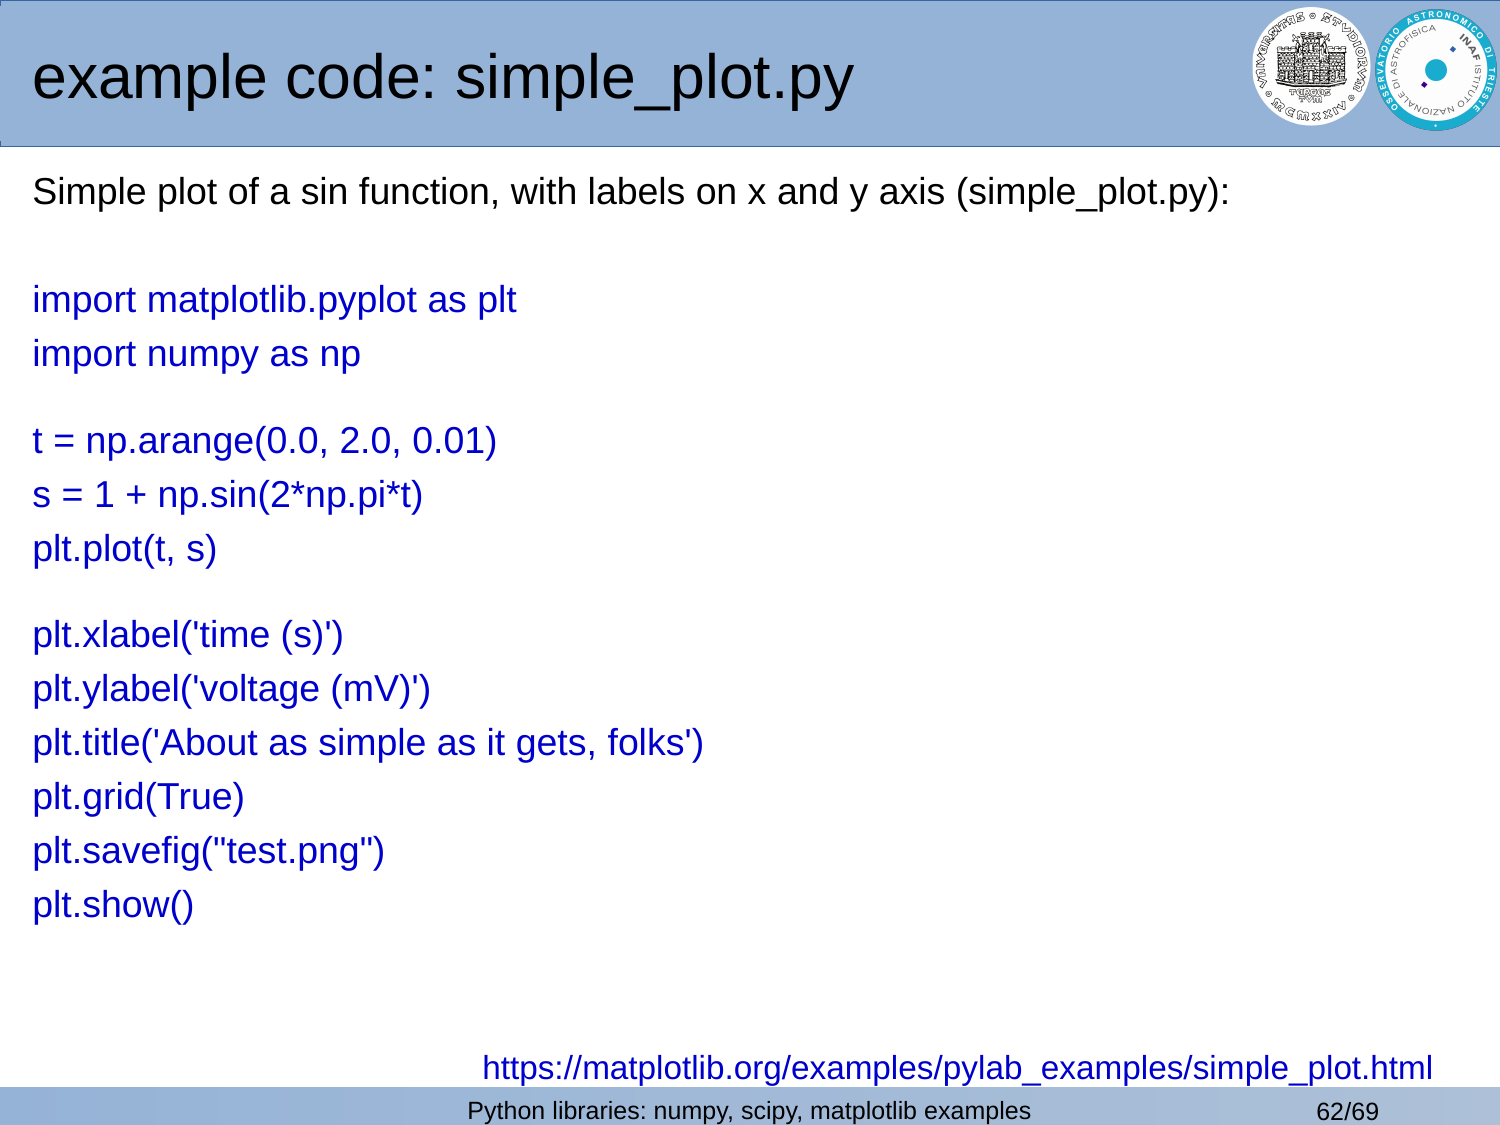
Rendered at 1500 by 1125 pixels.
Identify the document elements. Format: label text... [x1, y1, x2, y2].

picture [1253, 0, 1500, 156]
list Simple plot of a sin function, with labels on x and y axis (simple_plot.py): import matplotlib.pyplot as plt import numpy as np t = np.arange(0.0, 2.0, 0.01) s = 1 + np.sin(2*np.pi*t) plt.plot(t, s) plt.xlabel('time (s)') plt.ylabel('voltage (mV)') plt.title('About as simple as it gets, folks') plt.grid(True) plt.savefig("test.png") plt.show() https://matplotlib.org/examples/pylab_examples/simple_plot.html [17, 159, 1500, 1060]
text_box example code: simple_plot.py [0, 5, 1253, 141]
